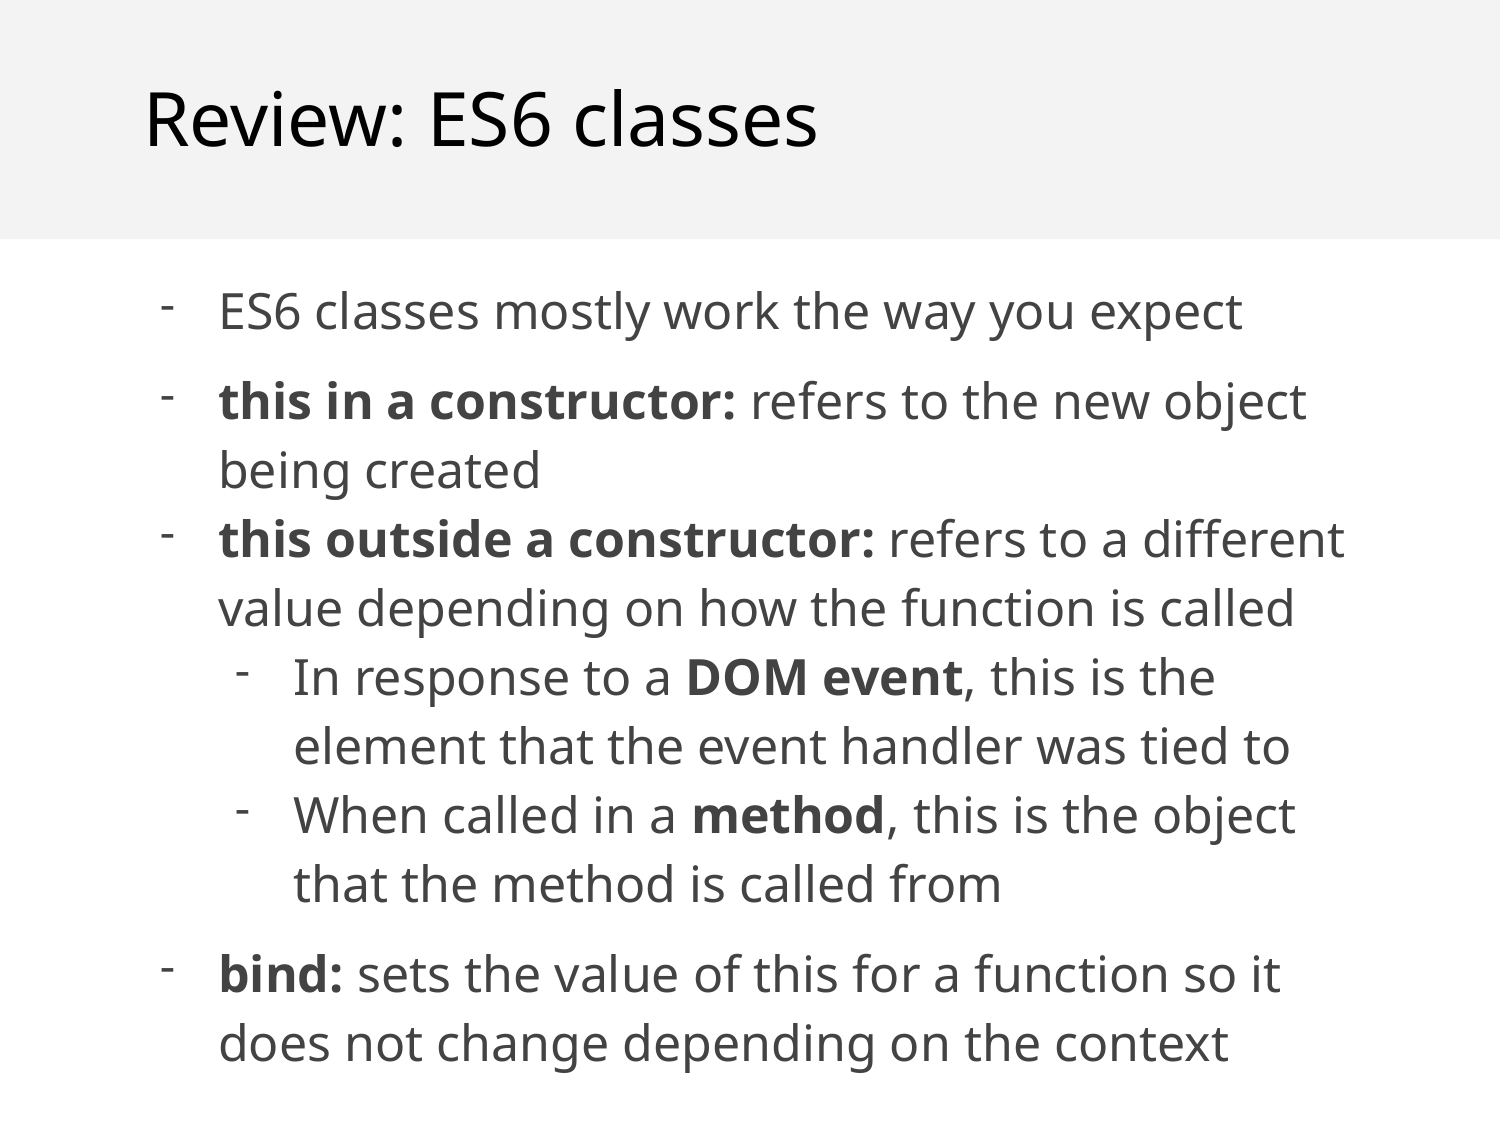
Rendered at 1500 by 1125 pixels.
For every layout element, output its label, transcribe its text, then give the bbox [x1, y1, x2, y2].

title Review: ES6 classes [128, 56, 1372, 183]
list ES6 classes mostly work the way you expect this in a constructor: refers to the new object being created this outside a constructor: refers to a different value depending on how the function is called In response to a DOM event, this is the element that the event handler was tied to When called in a method, this is the object that the method is called from bind: sets the value of this for a function so it does not change depending on the context [128, 255, 1372, 1103]
